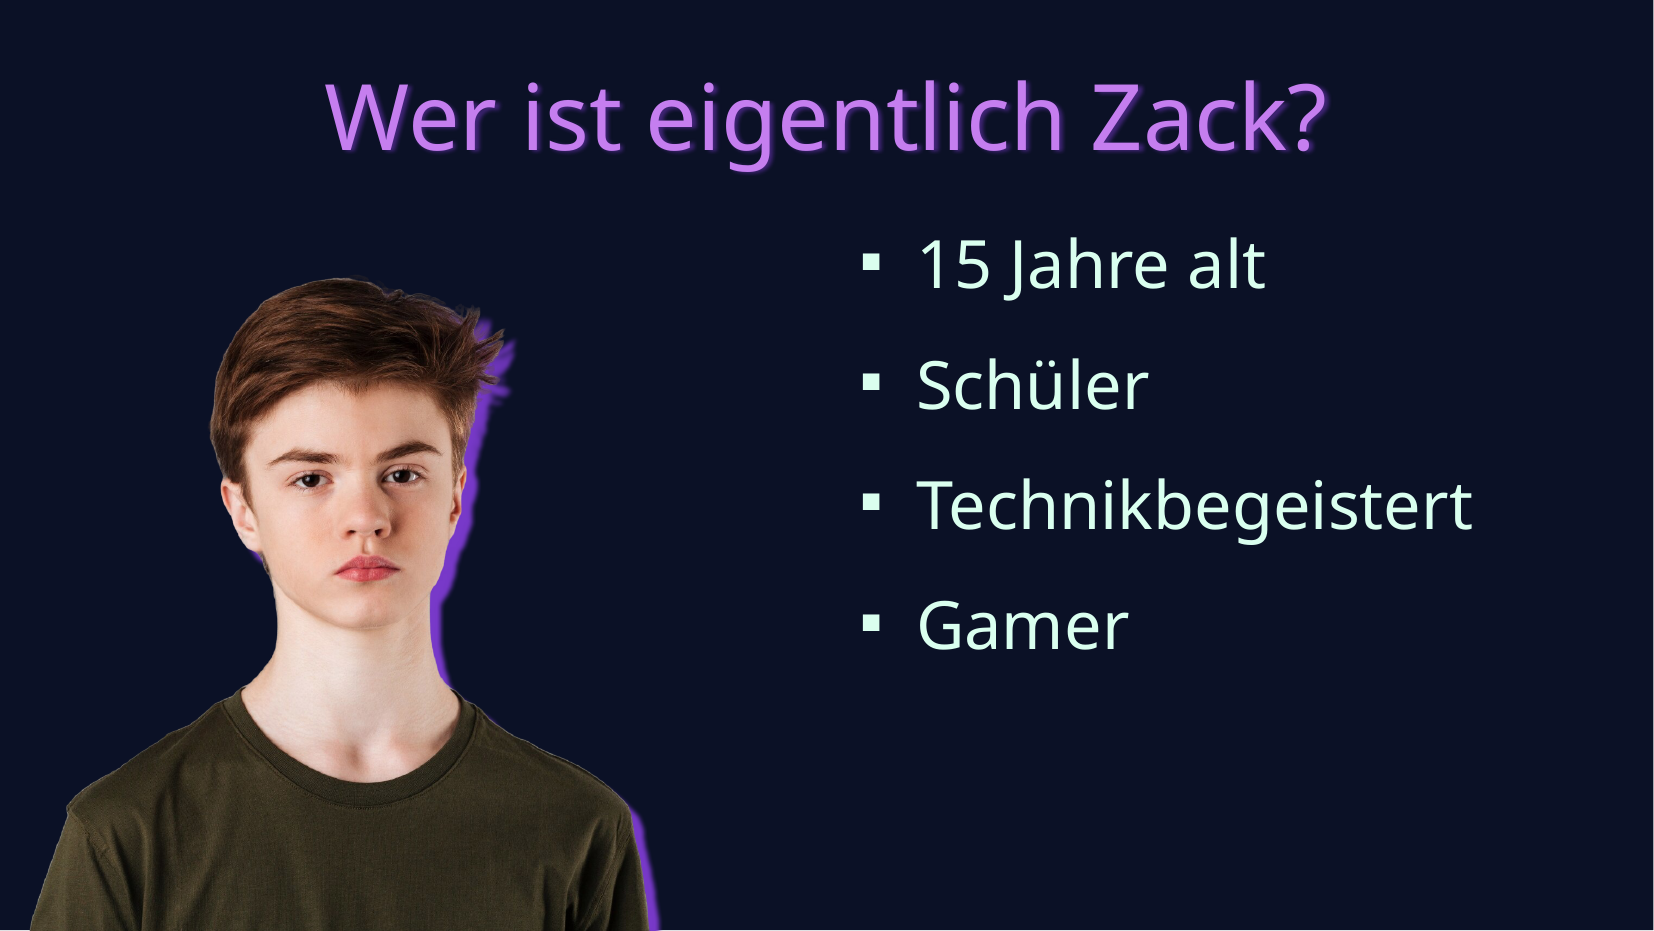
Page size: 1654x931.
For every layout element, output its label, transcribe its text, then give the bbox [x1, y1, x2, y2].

picture [0, 205, 713, 931]
list 15 Jahre alt Schüler Technikbegeistert Gamer [845, 217, 1572, 758]
title Wer ist eigentlich Zack? [82, 37, 1571, 193]
